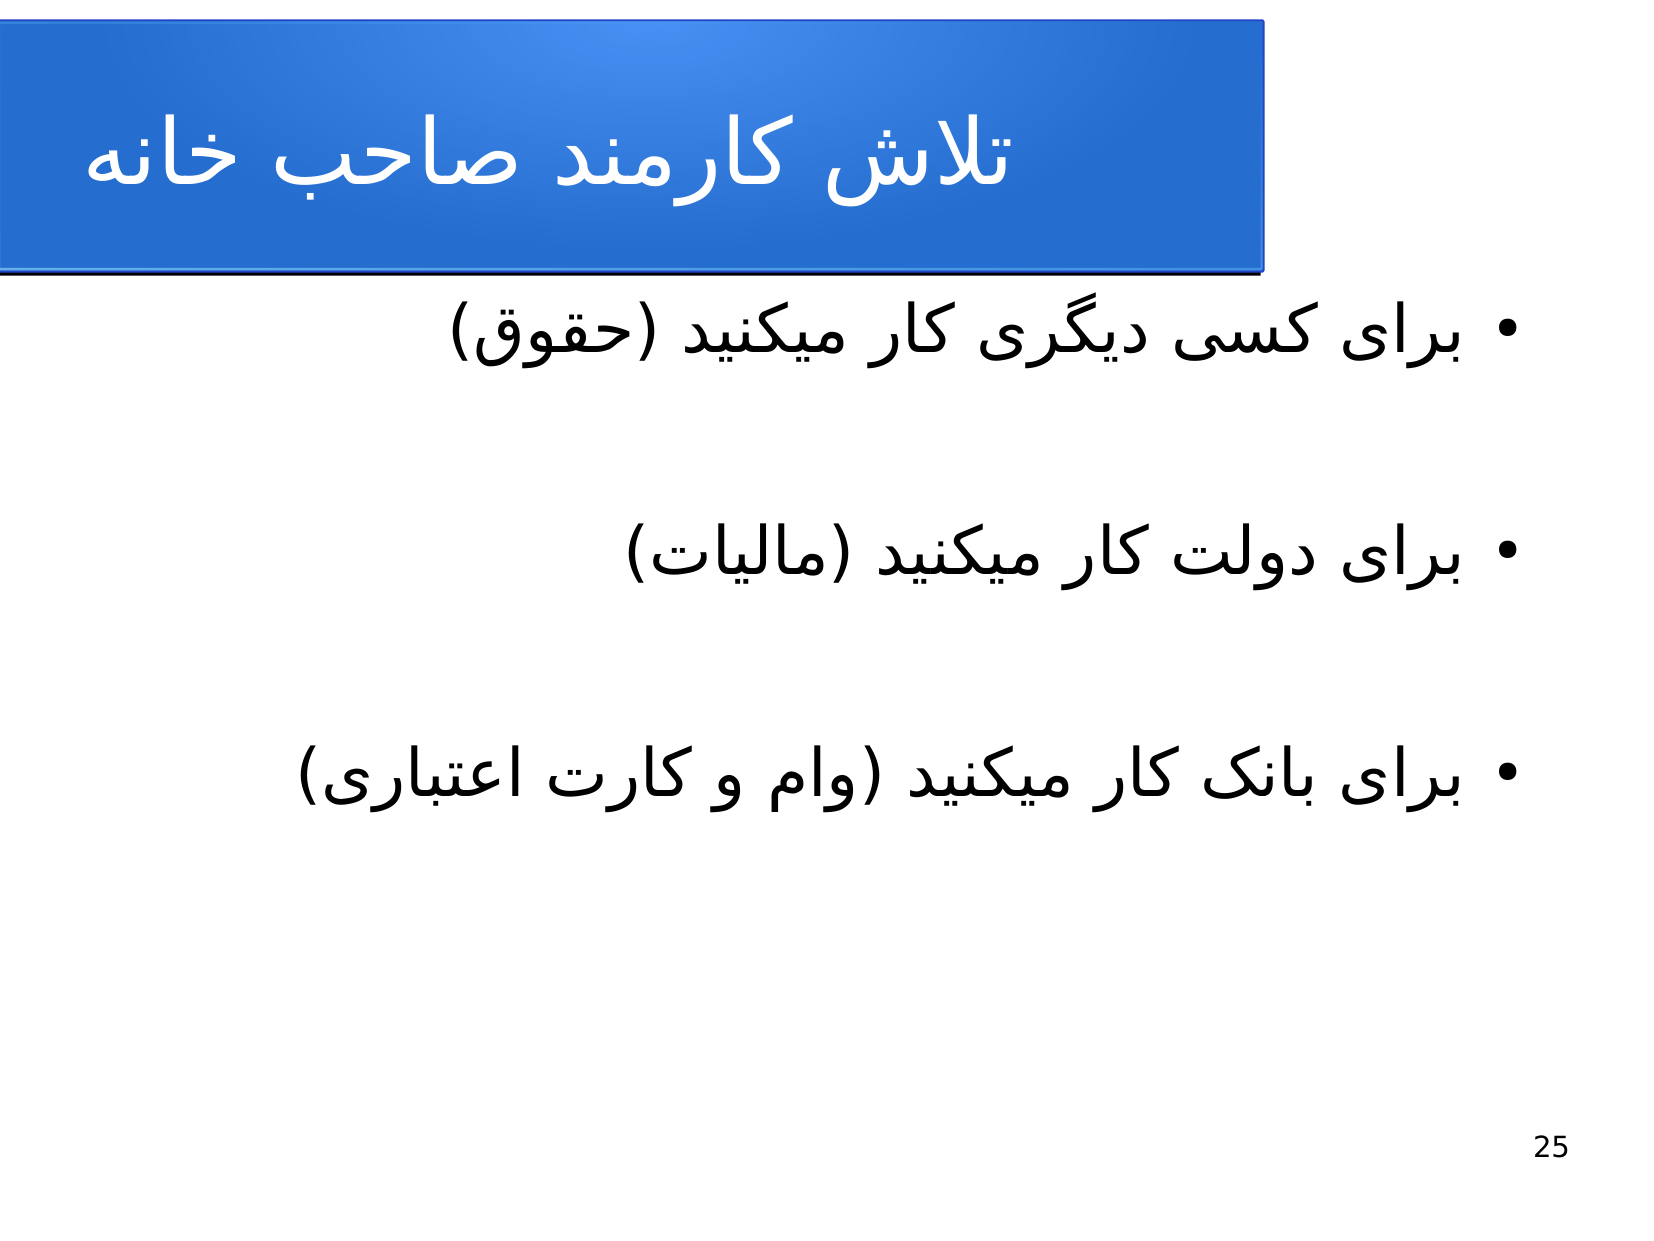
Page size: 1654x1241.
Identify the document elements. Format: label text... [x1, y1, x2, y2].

title تلاش کارمند صاحب خانه [82, 49, 1250, 257]
list برای کسی دیگری کار میکنید (حقوق) برای دولت کار میکنید (مالیات) برای بانک کار میکنید (وام و کارت اعتباری) [82, 290, 1538, 1010]
